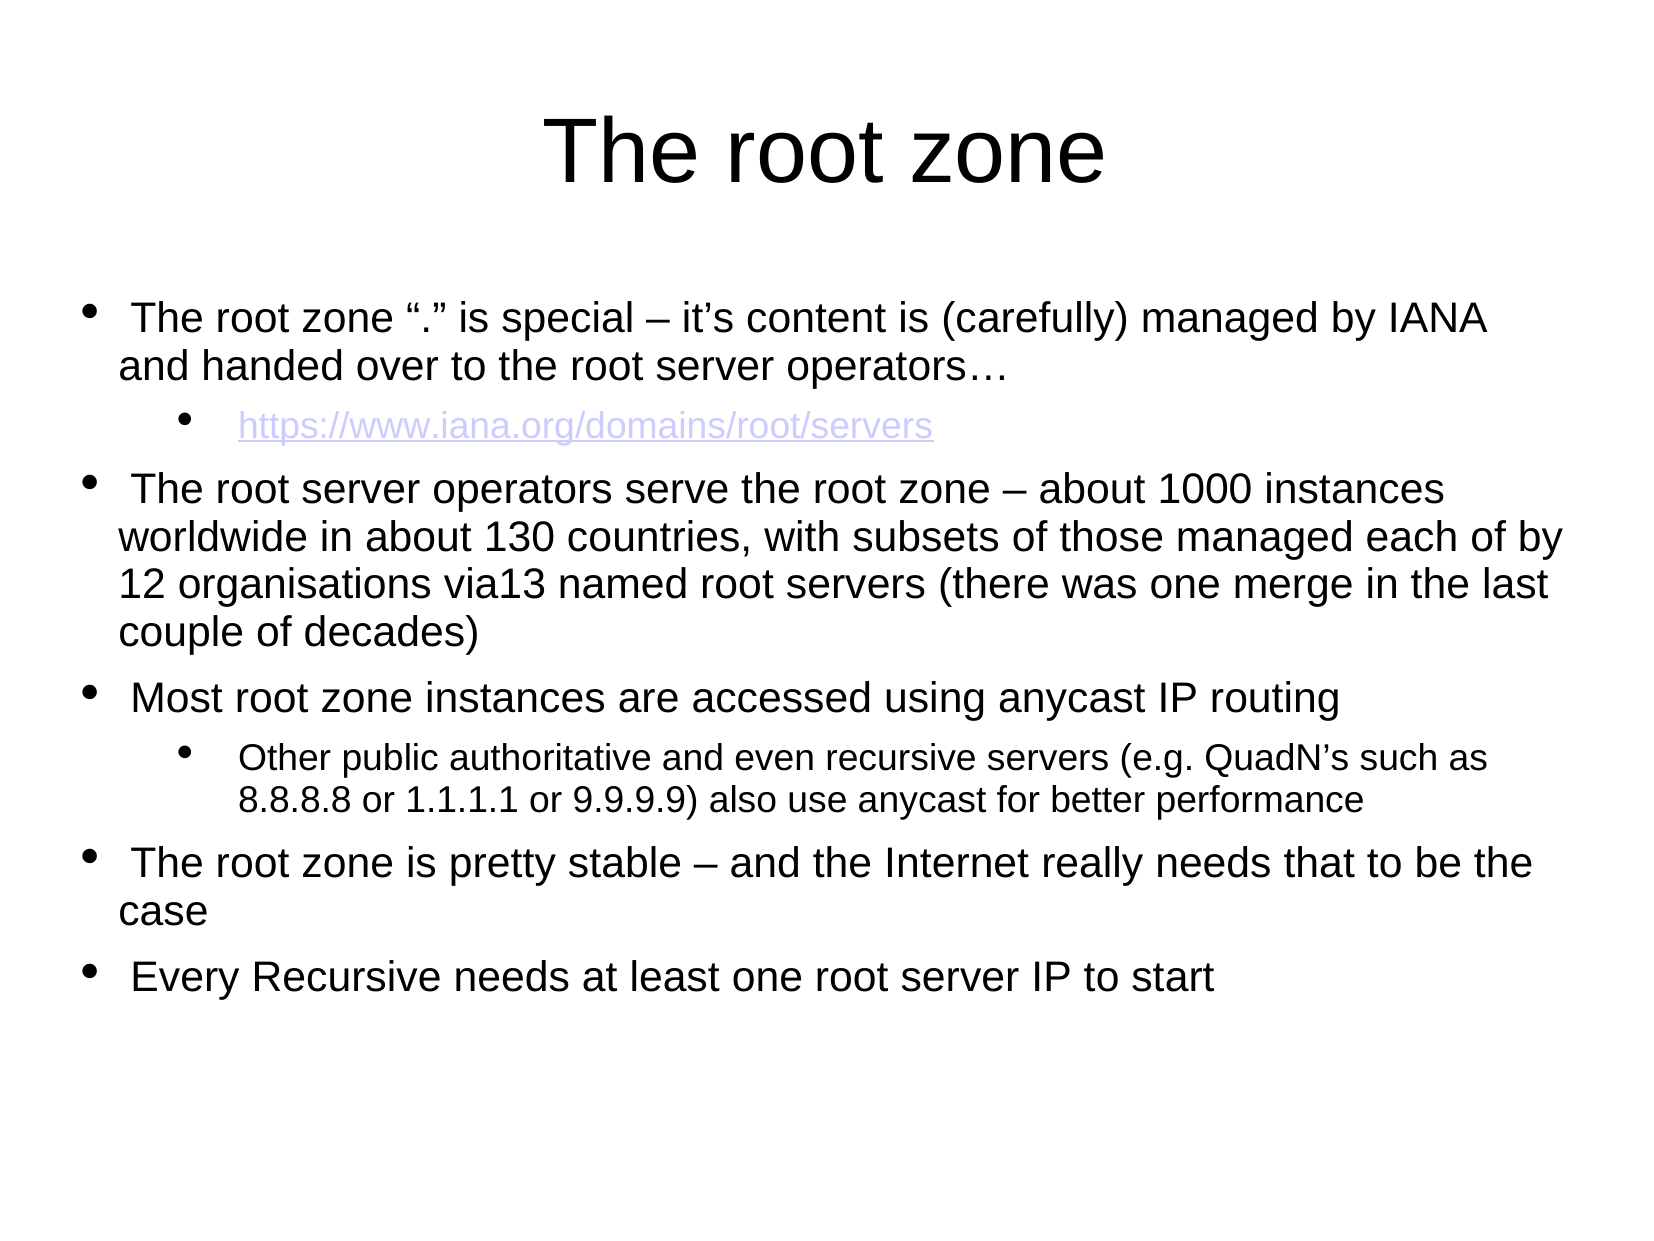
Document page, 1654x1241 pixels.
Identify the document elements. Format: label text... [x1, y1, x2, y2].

list The root zone “.” is special – it’s content is (carefully) managed by IANA and handed over to the root server operators… https://www.iana.org/domains/root/servers The root server operators serve the root zone – about 1000 instances worldwide in about 130 countries, with subsets of those managed each of by 12 organisations via13 named root servers (there was one merge in the last couple of decades) Most root zone instances are accessed using anycast IP routing Other public authoritative and even recursive servers (e.g. QuadN’s such as 8.8.8.8 or 1.1.1.1 or 9.9.9.9) also use anycast for better performance The root zone is pretty stable – and the Internet really needs that to be the case Every Recursive needs at least one root server IP to start [82, 290, 1569, 1008]
title The root zone [82, 49, 1569, 255]
